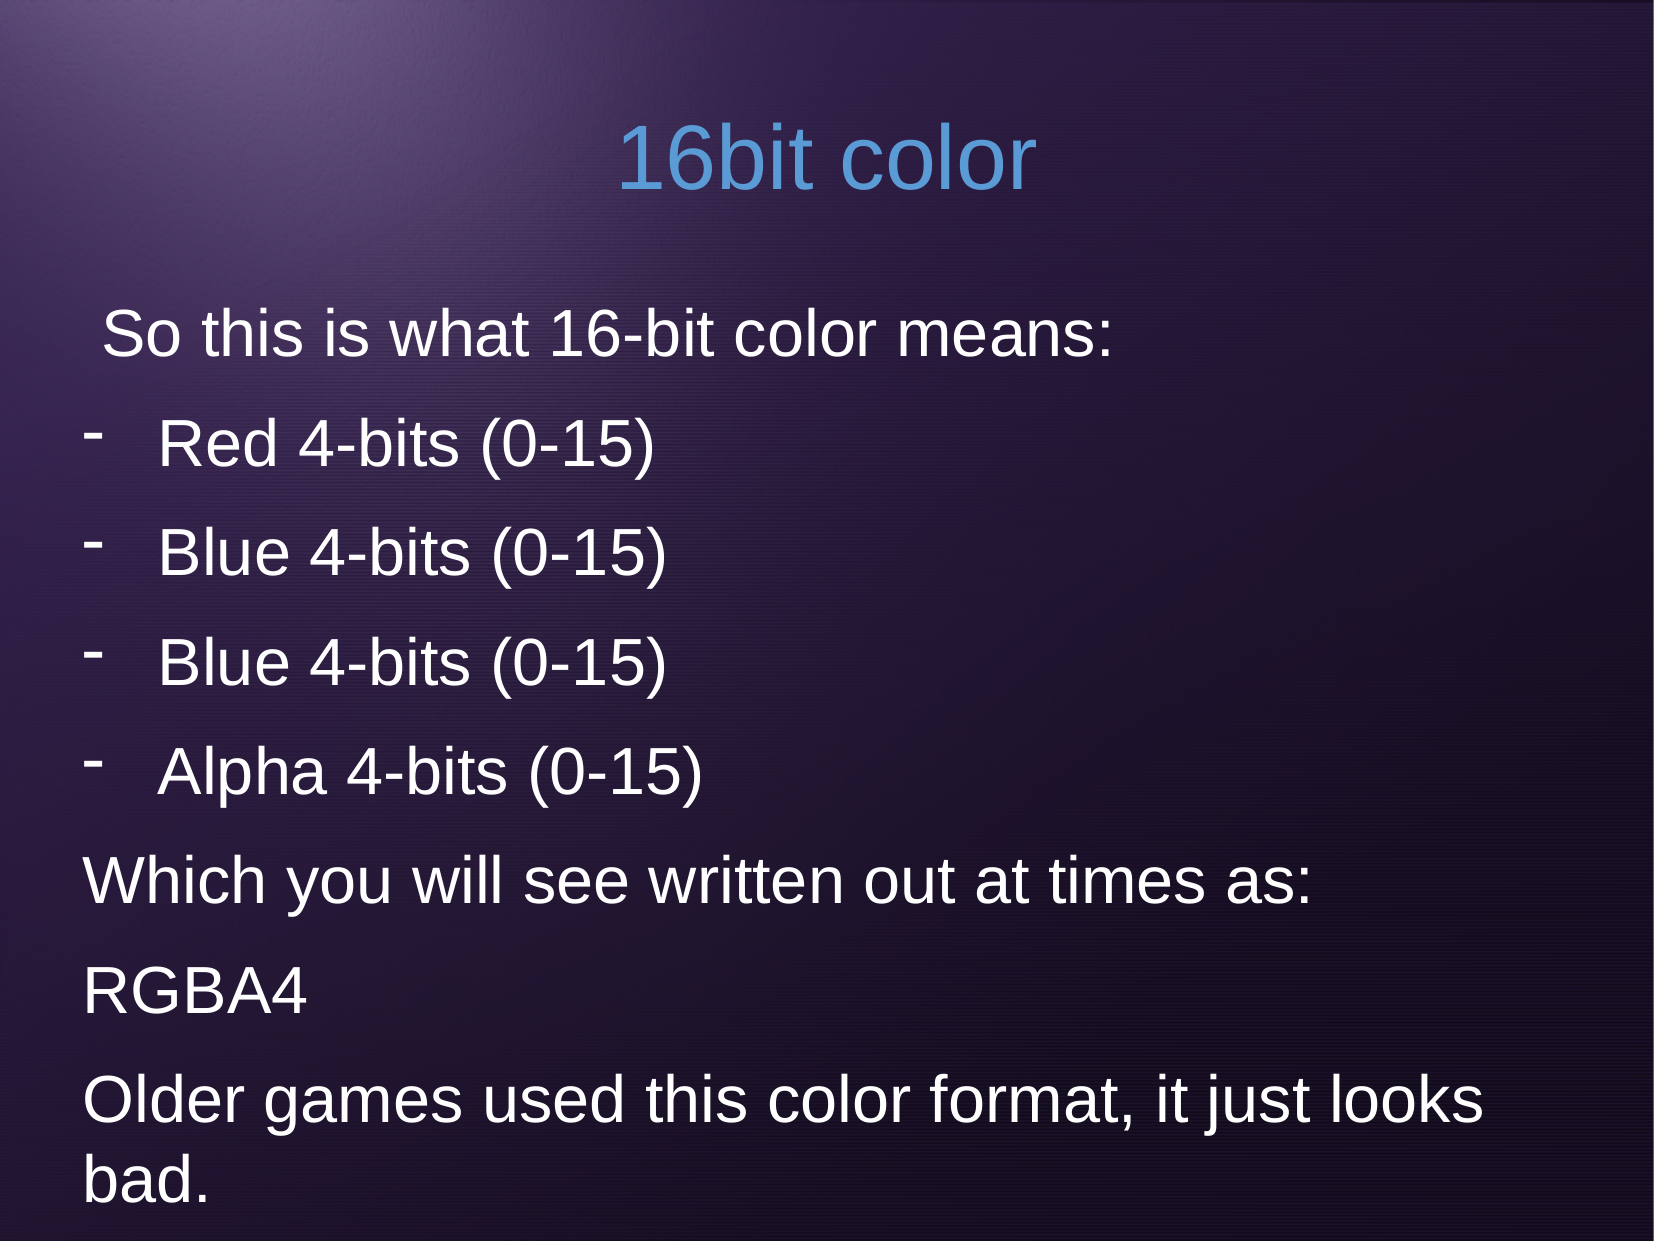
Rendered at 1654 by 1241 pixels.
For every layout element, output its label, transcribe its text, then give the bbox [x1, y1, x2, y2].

picture [0, 0, 1654, 1241]
title 16bit color [82, 49, 1571, 257]
list So this is what 16-bit color means: Red 4-bits (0-15) Blue 4-bits (0-15) Blue 4-bits (0-15) Alpha 4-bits (0-15) Which you will see written out at times as: RGBA4 Older games used this color format, it just looks bad. [82, 290, 1571, 1010]
